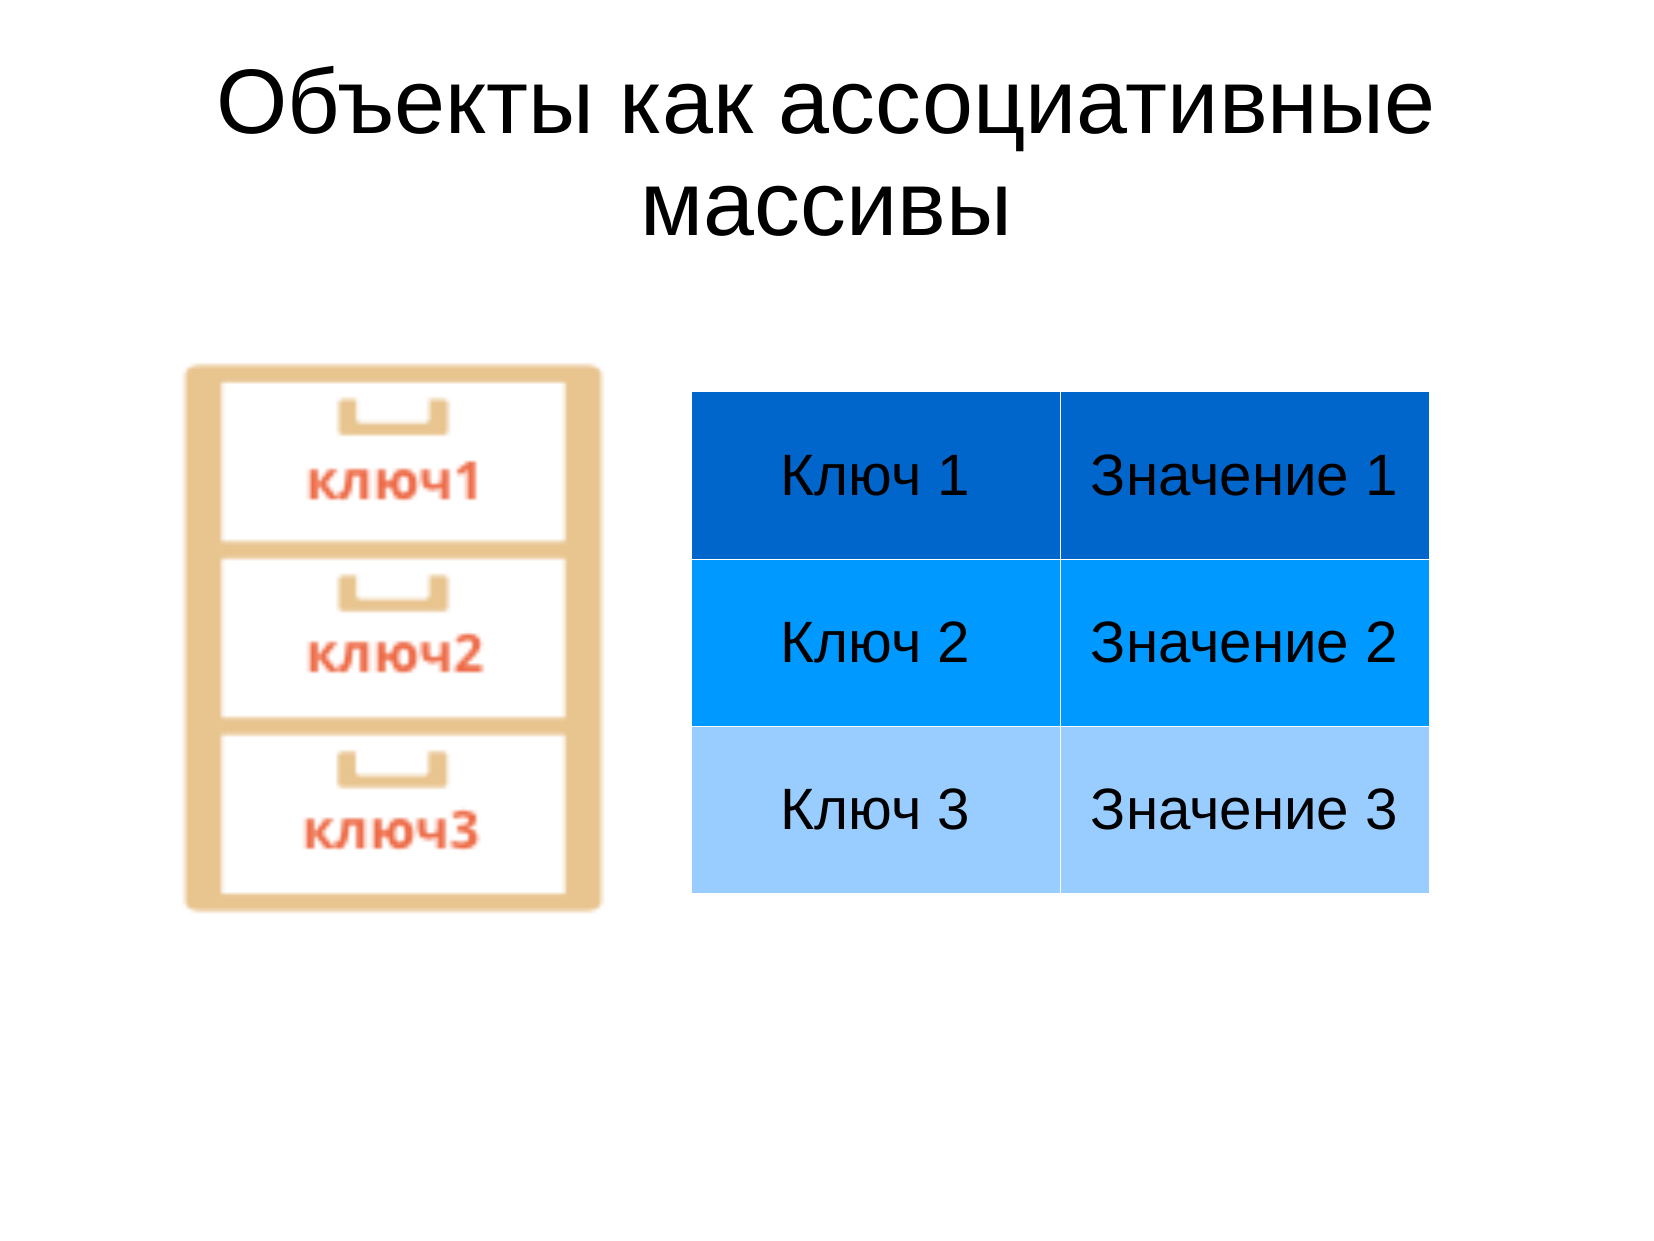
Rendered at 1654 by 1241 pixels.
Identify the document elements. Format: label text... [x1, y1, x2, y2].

title Объекты как ассоциативные массивы [82, 49, 1571, 257]
table_header Значение 1 [1061, 392, 1429, 559]
table_cell Значение 2 [1061, 560, 1429, 726]
table_cell Значение 3 [1061, 727, 1429, 893]
table_cell Ключ 3 [692, 727, 1060, 893]
table_cell Ключ 2 [692, 560, 1060, 726]
table_header Ключ 1 [692, 392, 1060, 559]
picture [147, 324, 650, 955]
